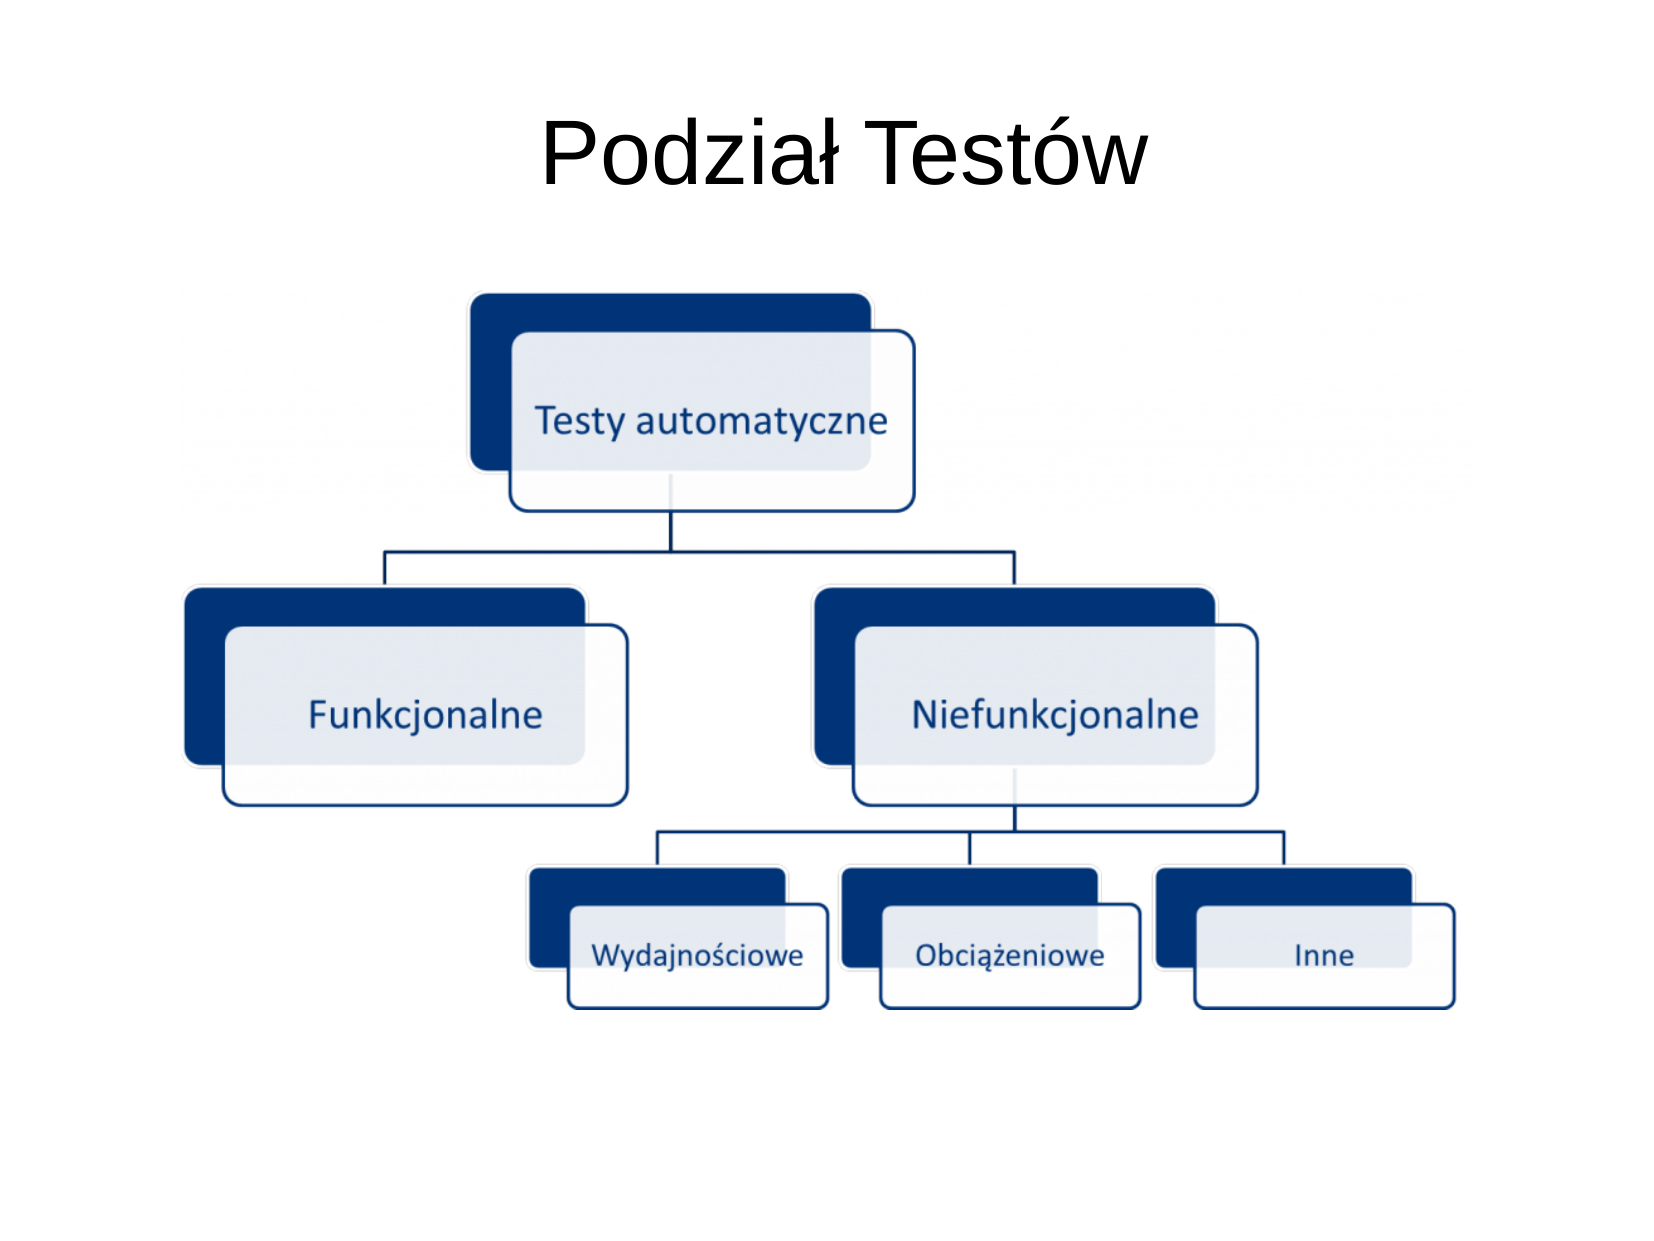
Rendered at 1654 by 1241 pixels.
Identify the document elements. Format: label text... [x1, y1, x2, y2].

picture [181, 290, 1472, 1010]
title Podział Testów [82, 49, 1571, 257]
